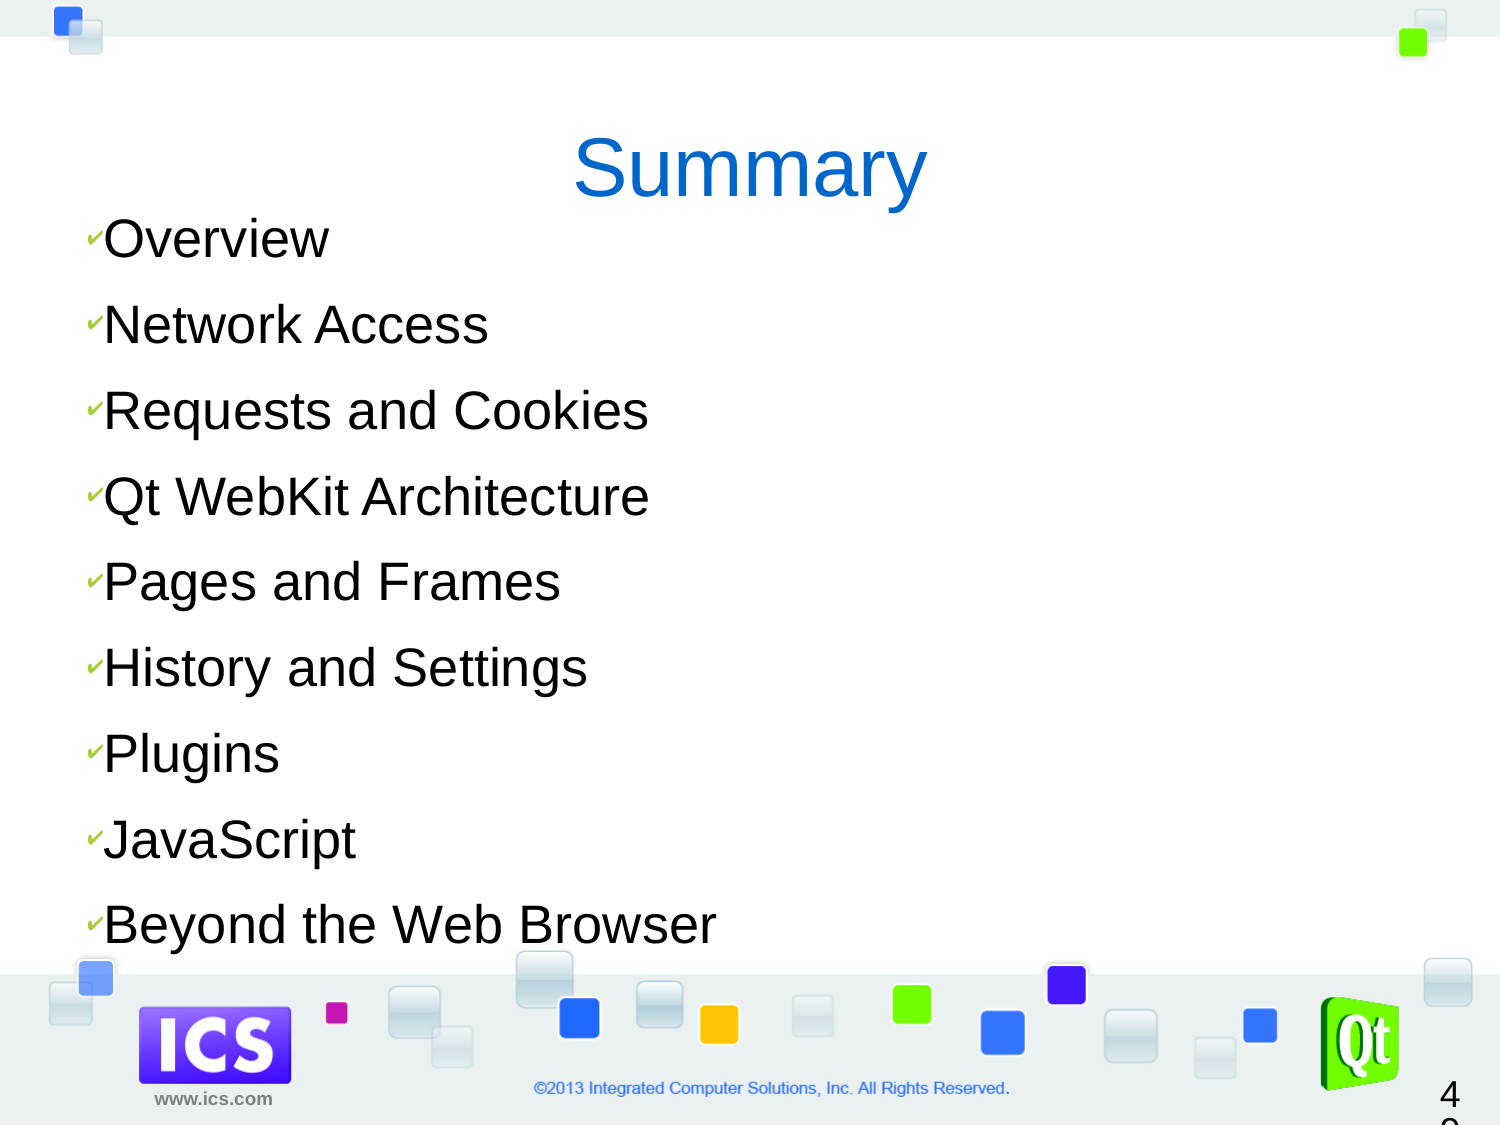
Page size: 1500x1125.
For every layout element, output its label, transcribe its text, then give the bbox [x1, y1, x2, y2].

title Summary [112, 50, 1388, 212]
list Overview Network Access Requests and Cookies Qt WebKit Architecture Pages and Frames History and Settings Plugins JavaScript Beyond the Web Browser [87, 212, 1438, 960]
picture [0, 0, 1500, 62]
picture [1444, 1121, 1454, 1125]
picture [0, 950, 1500, 1125]
